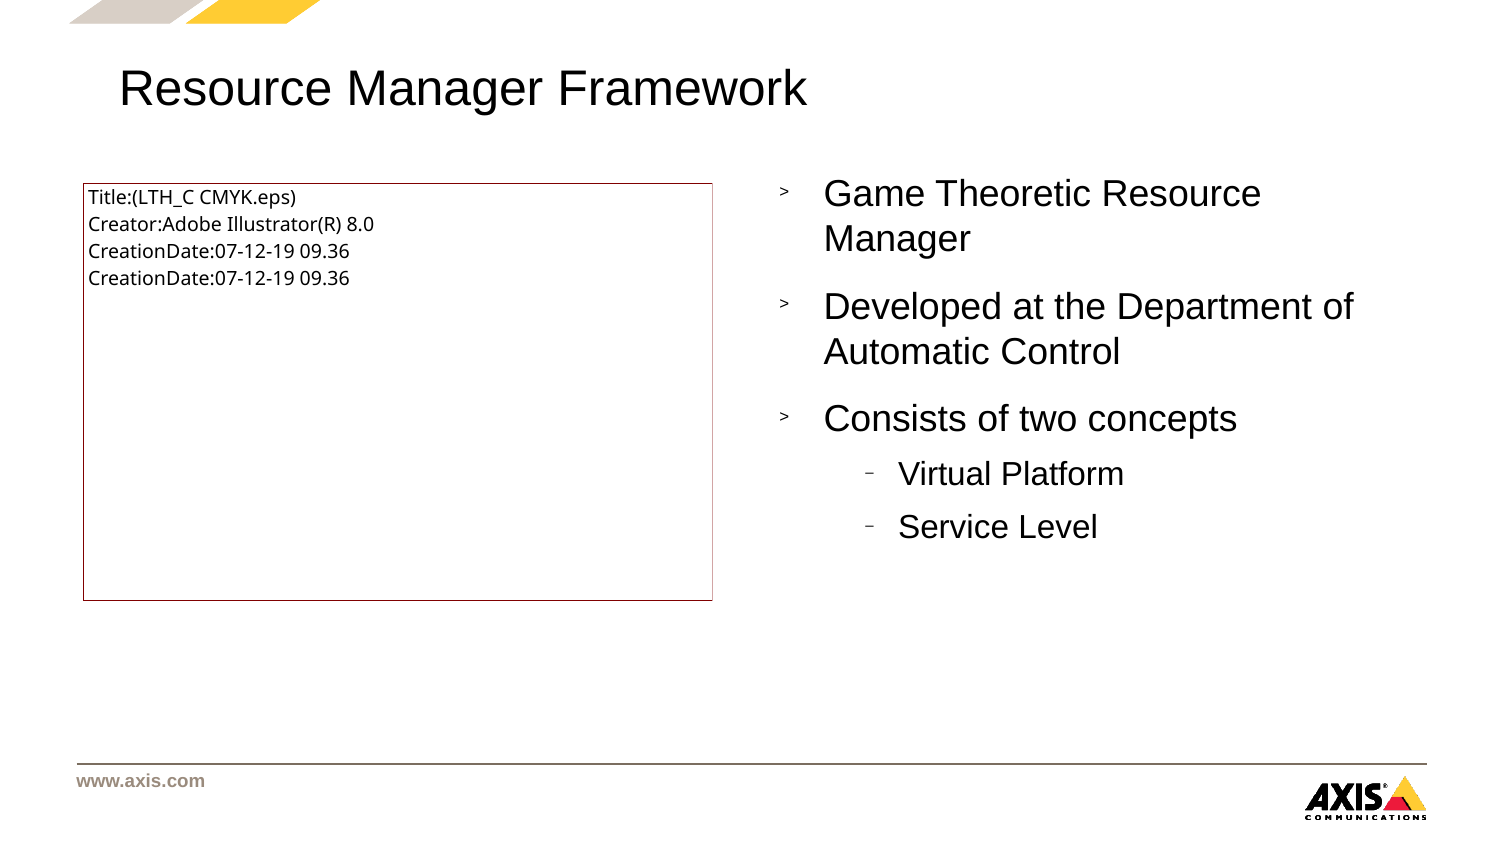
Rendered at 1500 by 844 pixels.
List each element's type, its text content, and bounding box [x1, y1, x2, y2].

list Game Theoretic Resource Manager Developed at the Department of Automatic Control Consists of two concepts Virtual Platform Service Level [764, 161, 1396, 715]
picture [1305, 776, 1426, 820]
picture [81, 182, 713, 601]
title Resource Manager Framework [103, 47, 1462, 108]
